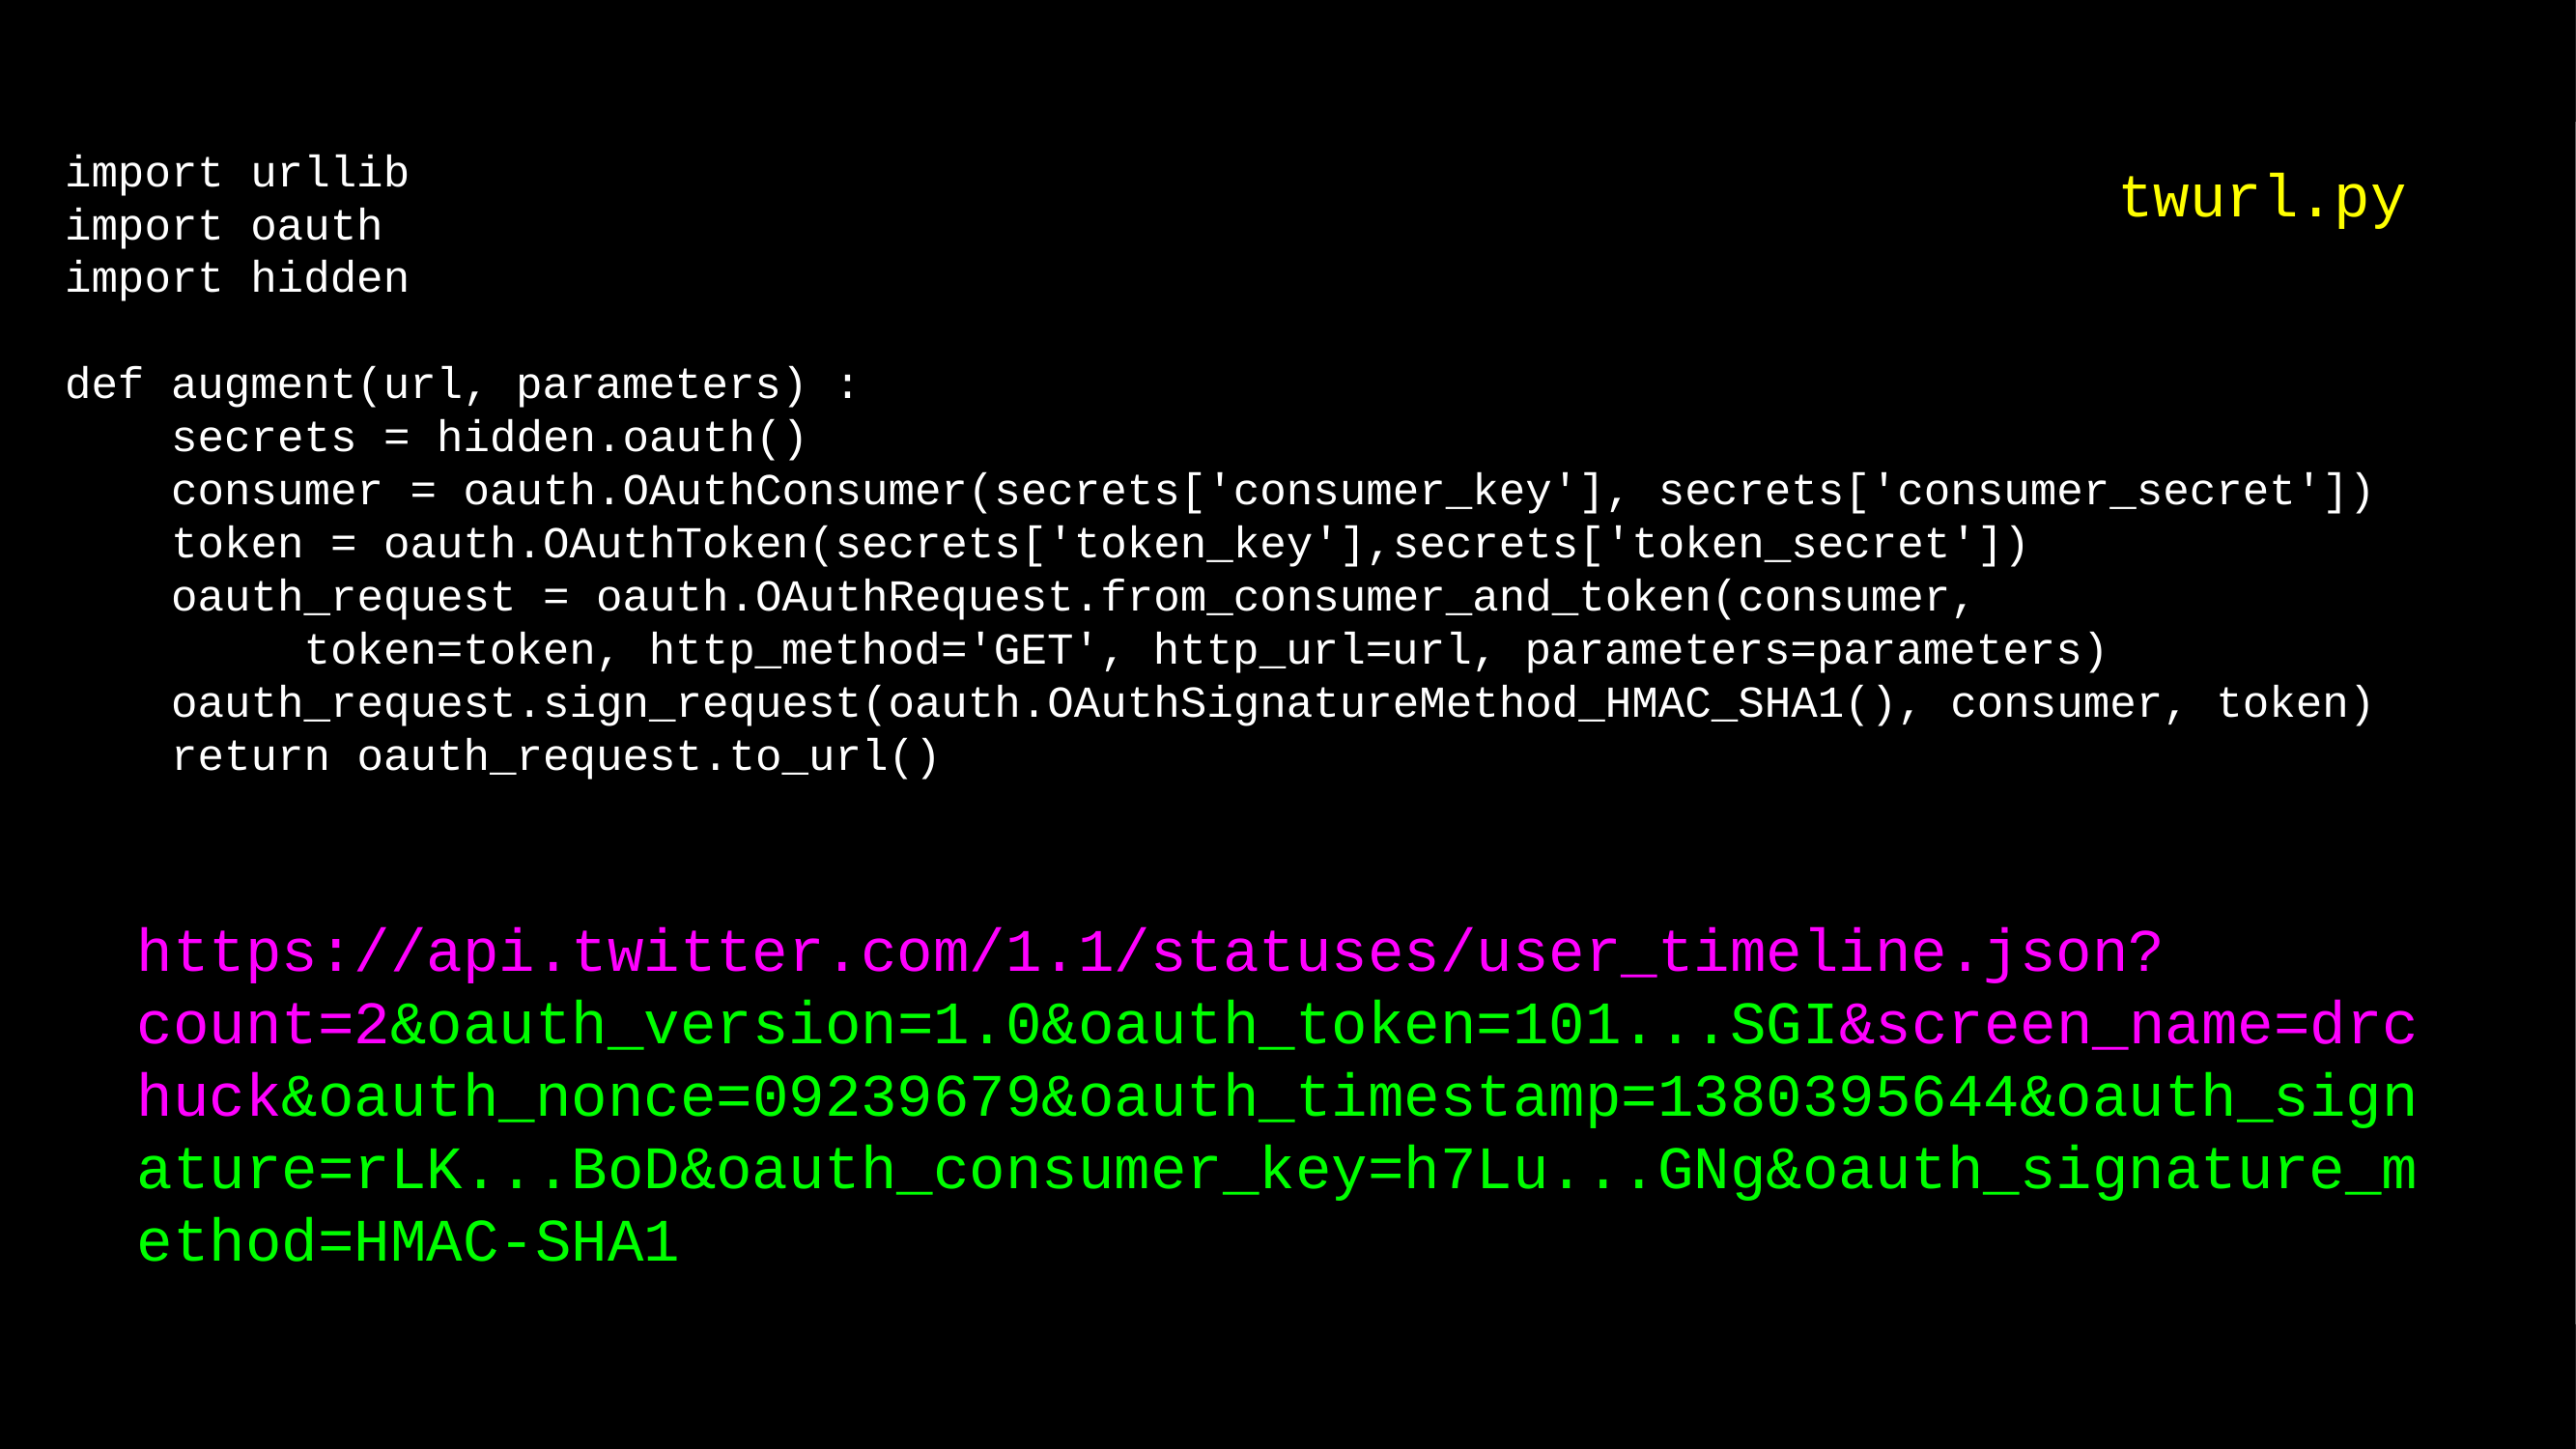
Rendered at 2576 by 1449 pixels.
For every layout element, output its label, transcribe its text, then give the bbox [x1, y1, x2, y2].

text_box twurl.py [2060, 148, 2463, 238]
text_box import urllib import oauth import hidden def augment(url, parameters) : secrets = hidden.oauth() consumer = oauth.OAuthConsumer(secrets['consumer_key'], secrets['consumer_secret']) token = oauth.OAuthToken(secrets['token_key'],secrets['token_secret']) oauth_request = oauth.OAuthRequest.from_consumer_and_token(consumer, token=token, http_method='GET', http_url=url, parameters=parameters) oauth_request.sign_request(oauth.OAuthSignatureMethod_HMAC_SHA1(), consumer, token) return oauth_request.to_url() [65, 139, 2463, 782]
text_box https://api.twitter.com/1.1/statuses/user_timeline.json?count=2&oauth_version=1.0&oauth_token=101...SGI&screen_name=drchuck&oauth_nonce=09239679&oauth_timestamp=1380395644&oauth_signature=rLK...BoD&oauth_consumer_key=h7Lu...GNg&oauth_signature_method=HMAC-SHA1 [136, 902, 2438, 1282]
